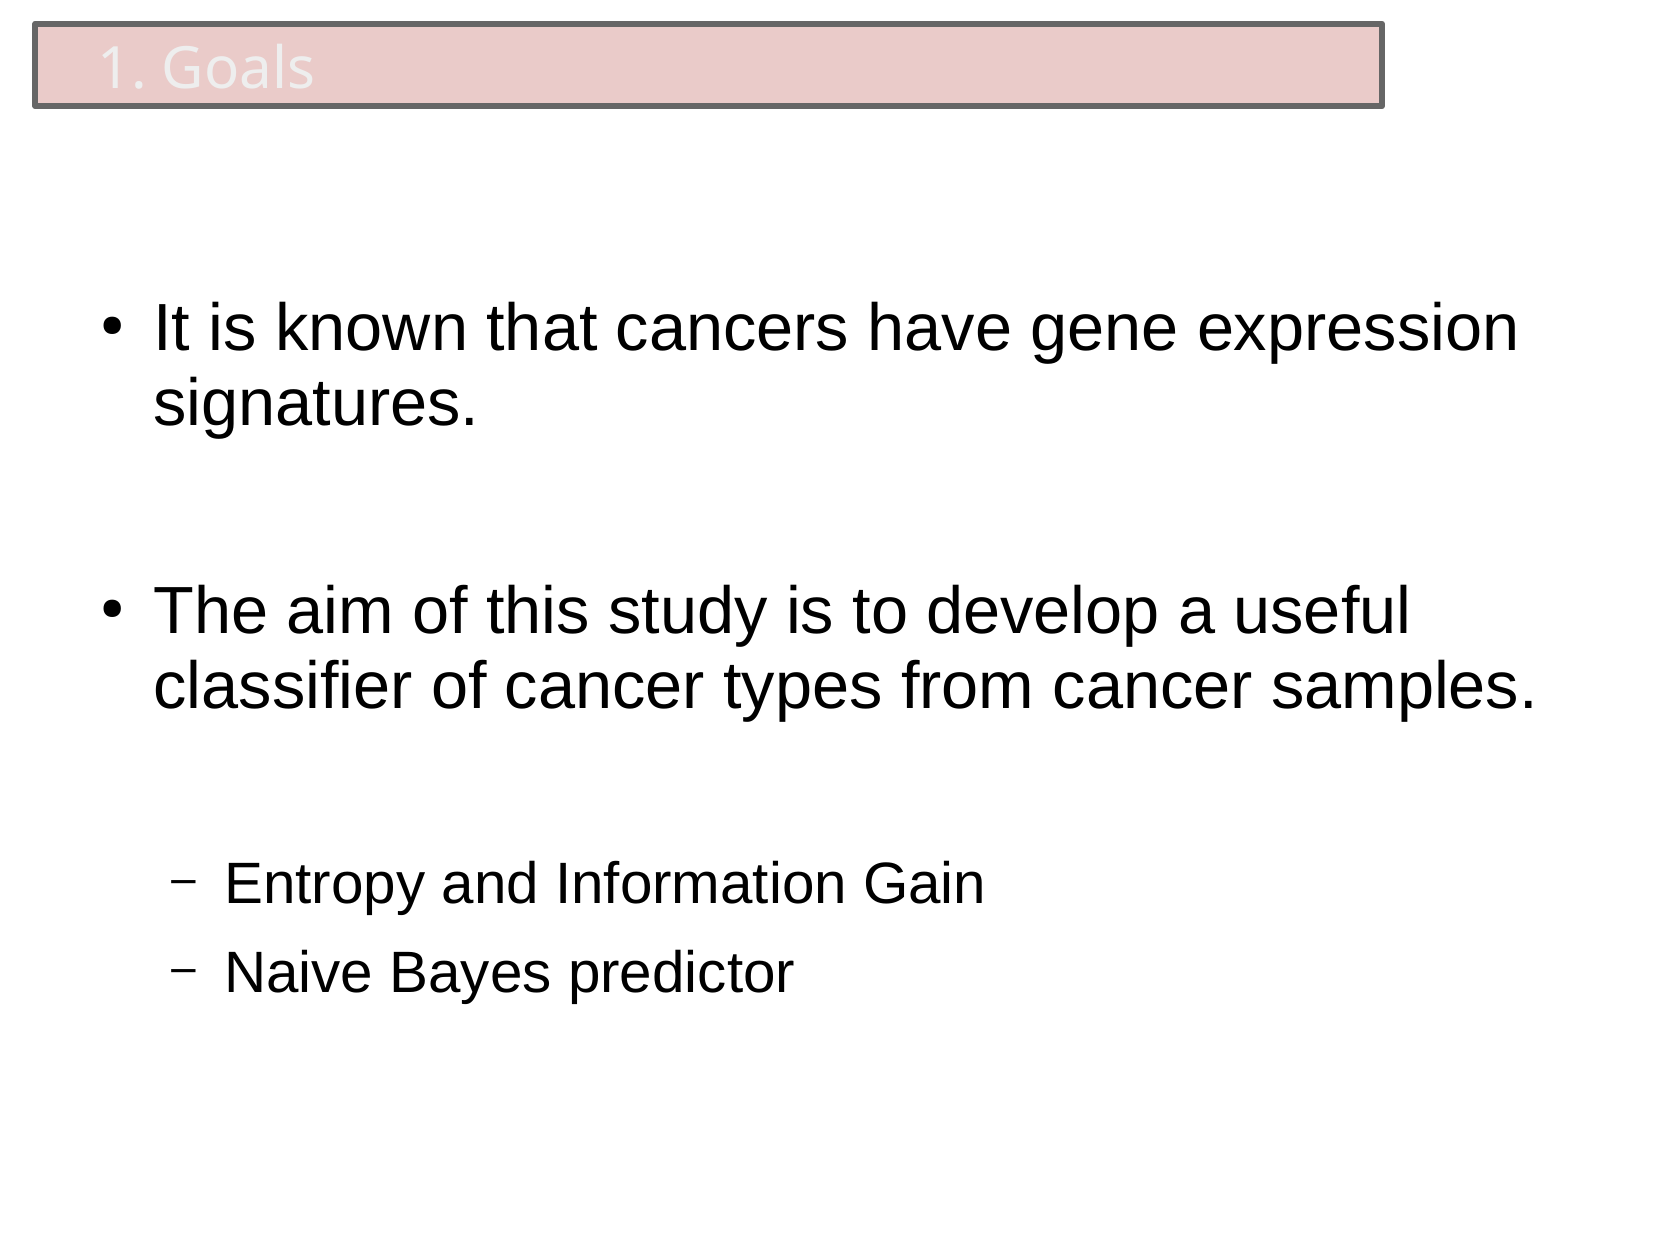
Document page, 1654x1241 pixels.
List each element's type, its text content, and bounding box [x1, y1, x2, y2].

list It is known that cancers have gene expression signatures. The aim of this study is to develop a useful classifier of cancer types from cancer samples. Entropy and Information Gain Naive Bayes predictor [82, 290, 1571, 1010]
title 1. Goals [82, 33, 331, 99]
text_box [35, 23, 1382, 107]
